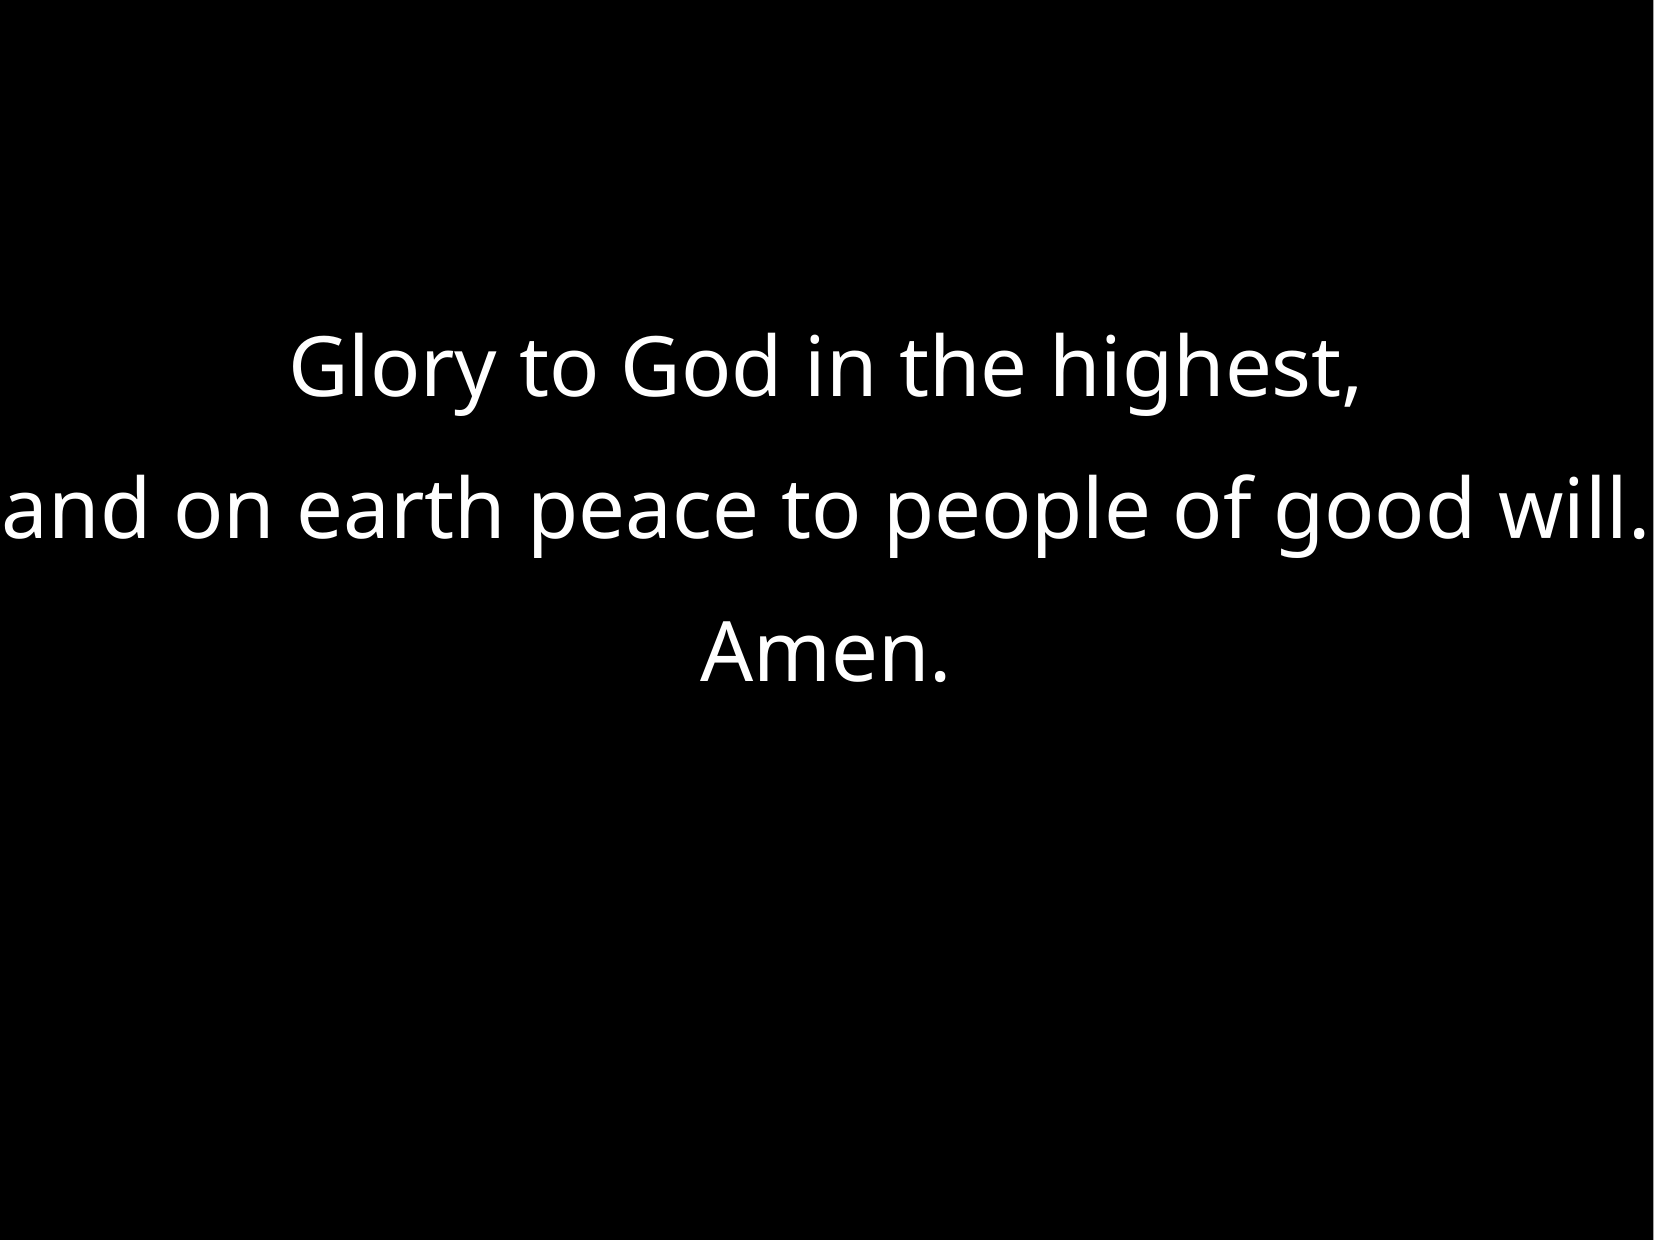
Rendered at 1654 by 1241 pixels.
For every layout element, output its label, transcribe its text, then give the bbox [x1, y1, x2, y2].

list Glory to God in the highest, and on earth peace to people of good will. Amen. [0, 307, 1654, 1241]
